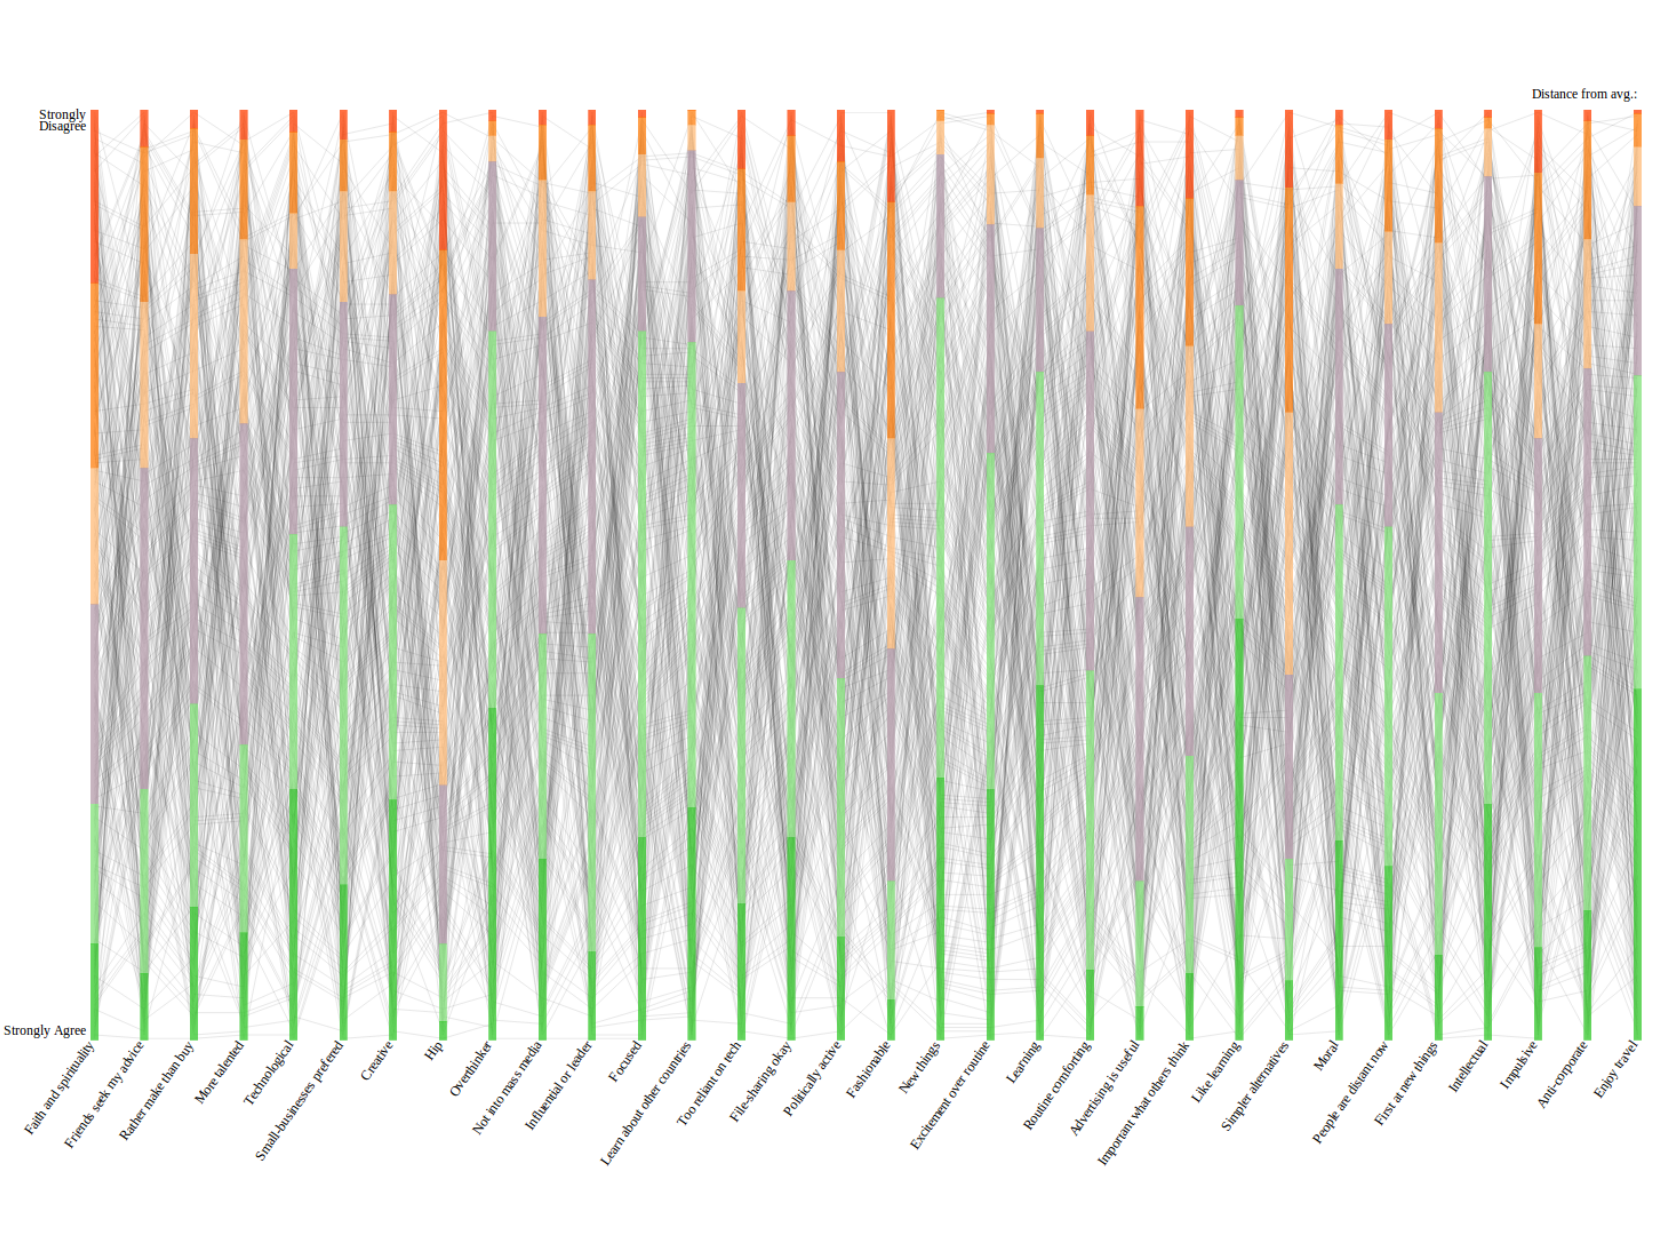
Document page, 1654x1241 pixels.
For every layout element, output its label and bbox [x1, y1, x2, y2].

picture [0, 87, 1652, 1179]
